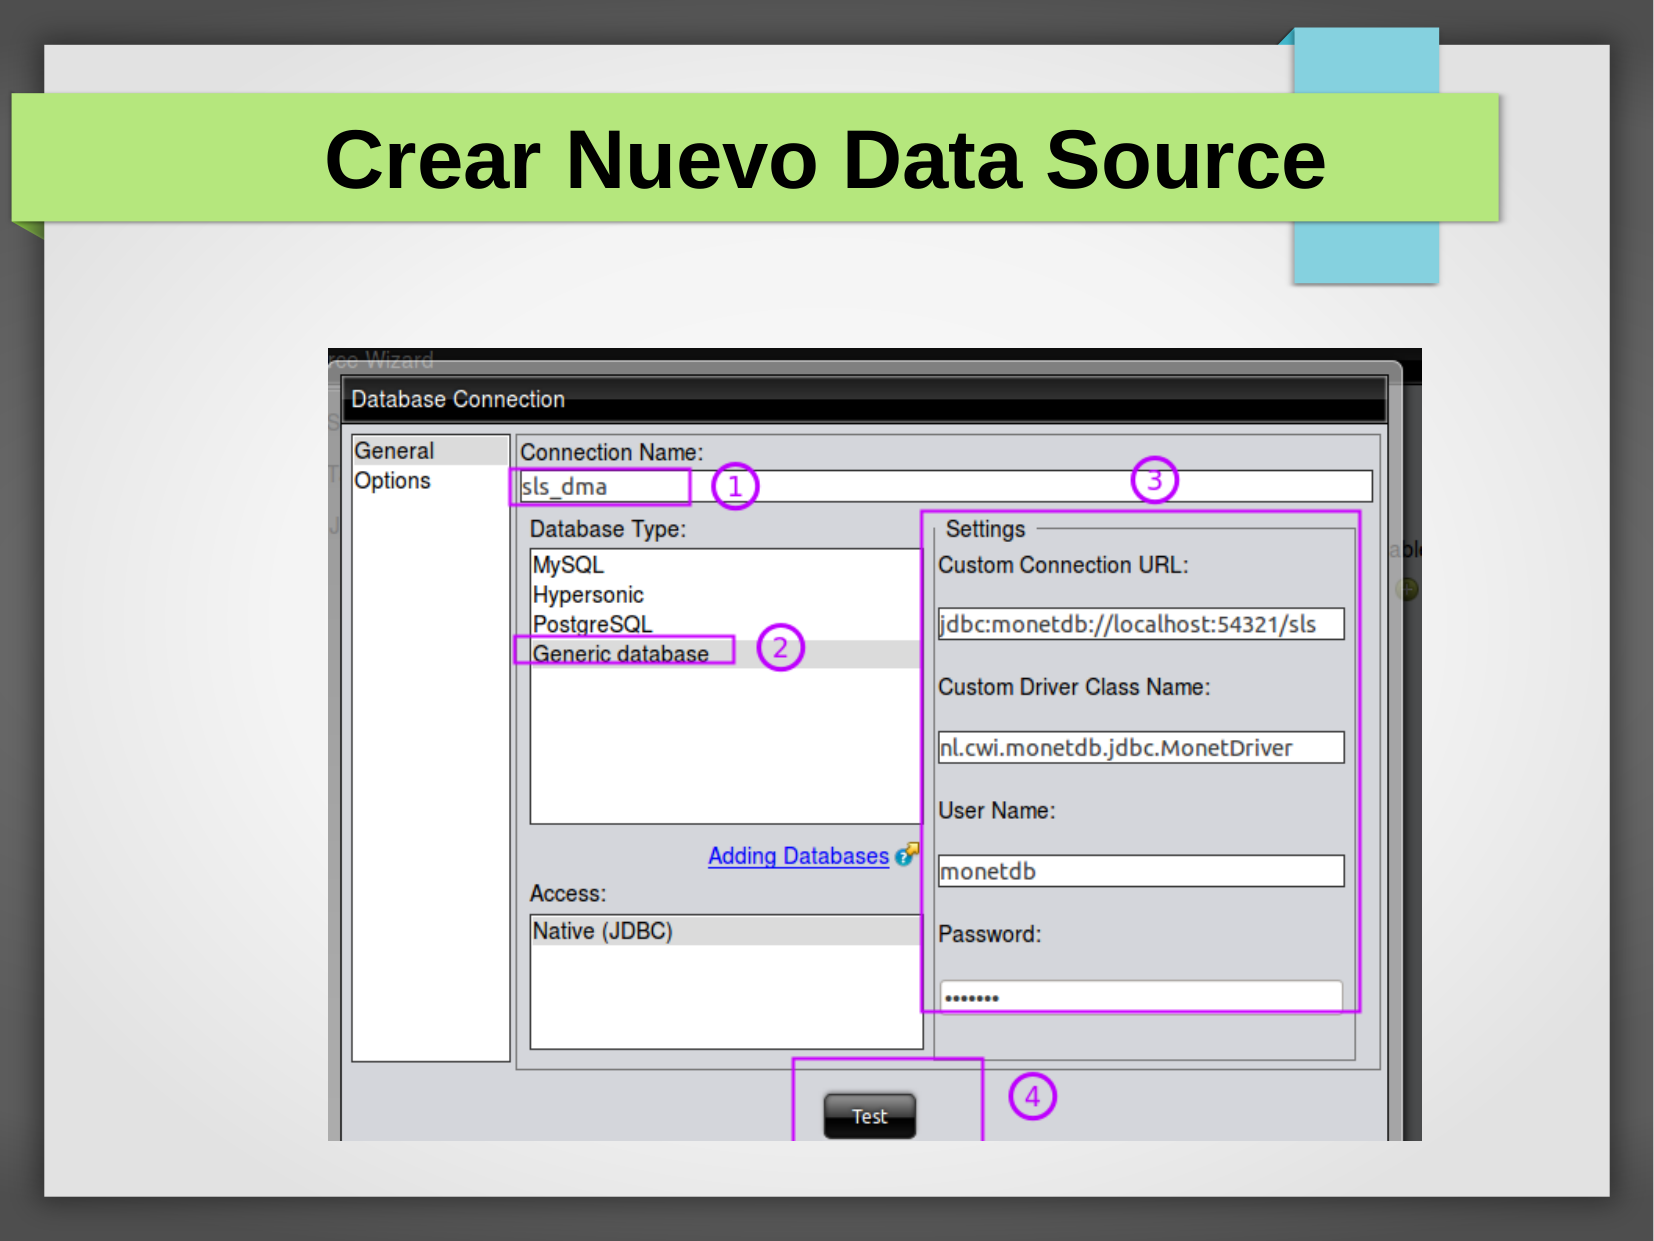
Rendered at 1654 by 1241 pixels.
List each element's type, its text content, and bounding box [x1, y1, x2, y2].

title Crear Nuevo Data Source [70, 106, 1583, 213]
picture [0, 0, 1654, 1241]
